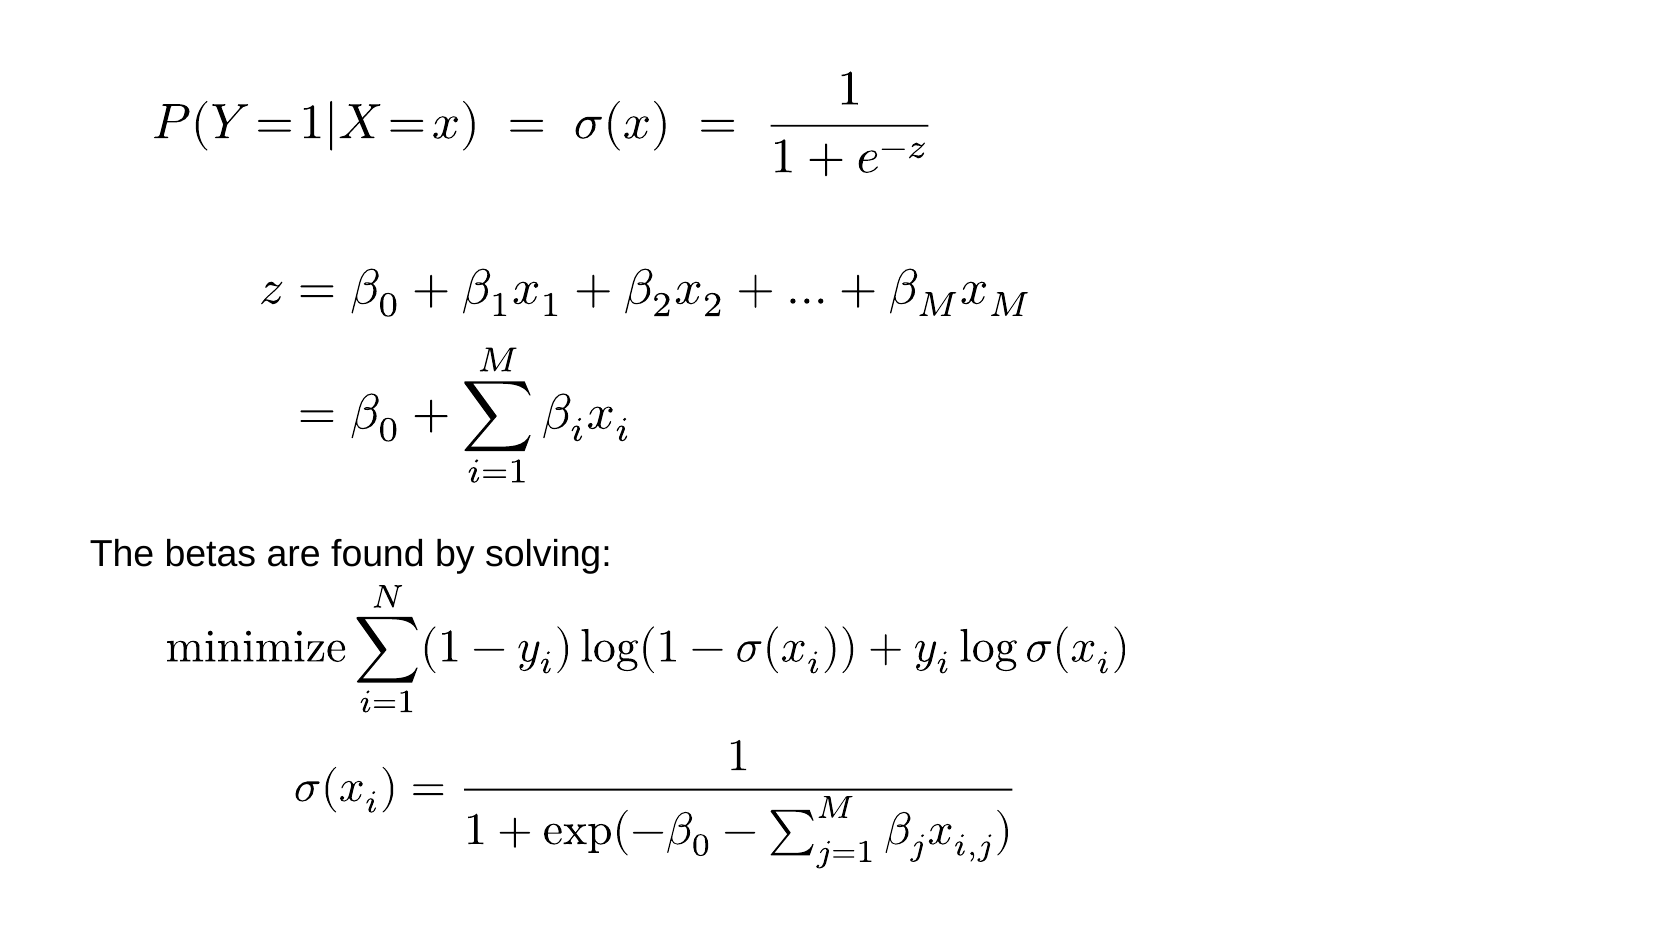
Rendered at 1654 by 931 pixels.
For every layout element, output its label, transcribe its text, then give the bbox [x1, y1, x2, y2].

picture [165, 585, 1126, 713]
picture [257, 266, 1031, 485]
picture [150, 69, 931, 179]
picture [293, 739, 1013, 869]
text_box The betas are found by solving: [75, 525, 627, 582]
